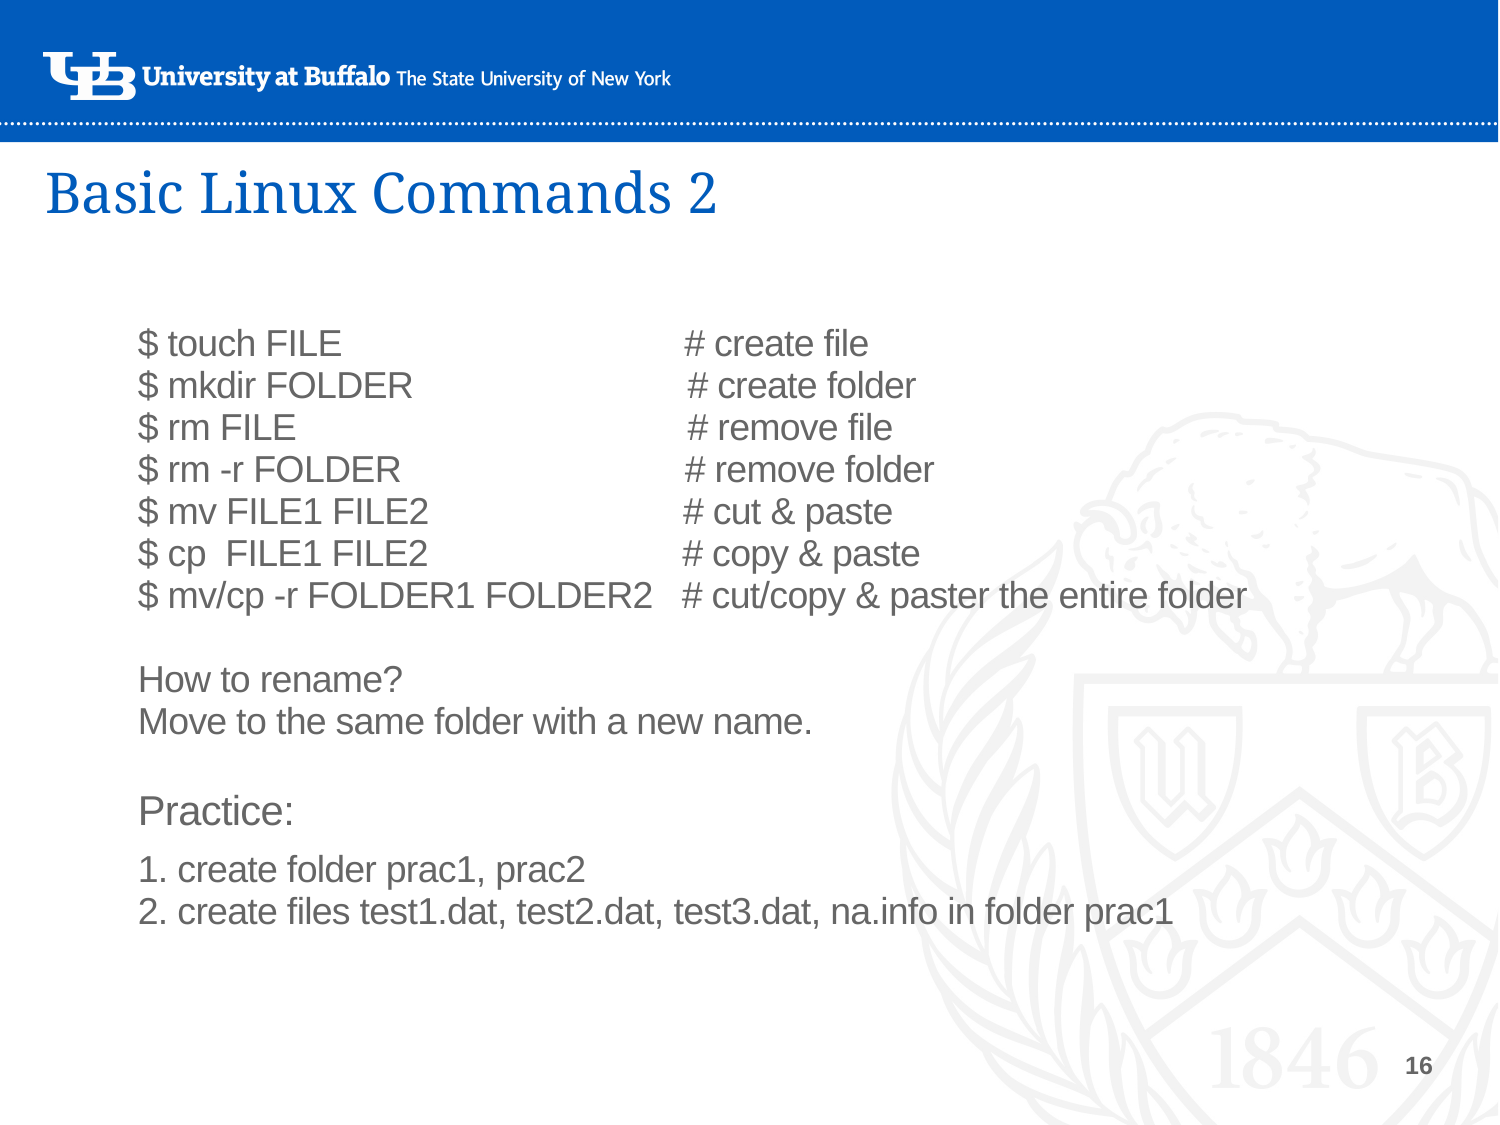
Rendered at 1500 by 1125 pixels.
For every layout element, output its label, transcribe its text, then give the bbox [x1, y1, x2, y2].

picture [0, 0, 1499, 1125]
title Basic Linux Commands 2 [30, 153, 1387, 232]
text_box Practice: [123, 780, 724, 841]
text_box 1. create folder prac1, prac2 2. create files test1.dat, test2.dat, test3.dat, na.info in folder prac1 [123, 841, 1204, 961]
text_box $ touch FILE # create file $ mkdir FOLDER # create folder $ rm FILE # remove file $ rm -r FOLDER # remove folder $ mv FILE1 FILE2 # cut & paste $ cp FILE1 FILE2 # copy & paste $ mv/cp -r FOLDER1 FOLDER2 # cut/copy & paster the entire folder How to rename? Move to the same folder with a new name. [123, 314, 1321, 781]
